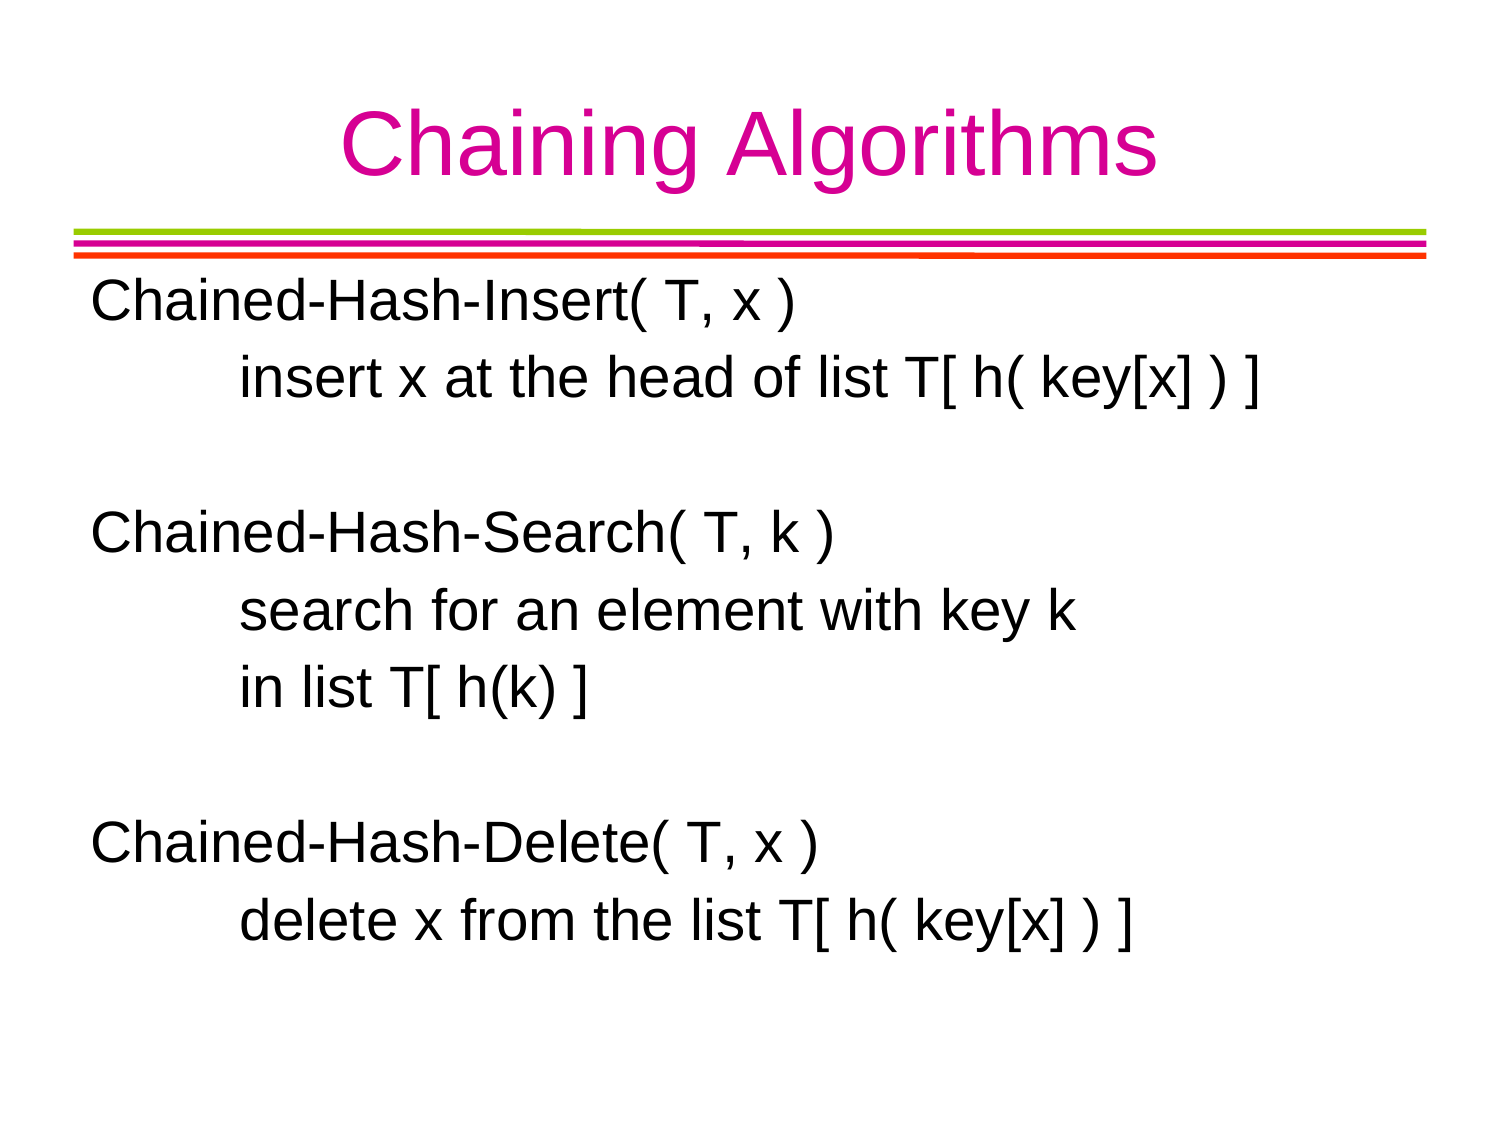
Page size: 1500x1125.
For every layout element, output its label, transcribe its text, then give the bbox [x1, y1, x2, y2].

text_box Chaining Algorithms [75, 45, 1426, 233]
text_box Chained-Hash-Insert( T, x ) insert x at the head of list T[ h( key[x] ) ] Chained-Hash-Search( T, k ) search for an element with key k in list T[ h(k) ] Chained-Hash-Delete( T, x ) delete x from the list T[ h( key[x] ) ] [75, 262, 1426, 1005]
